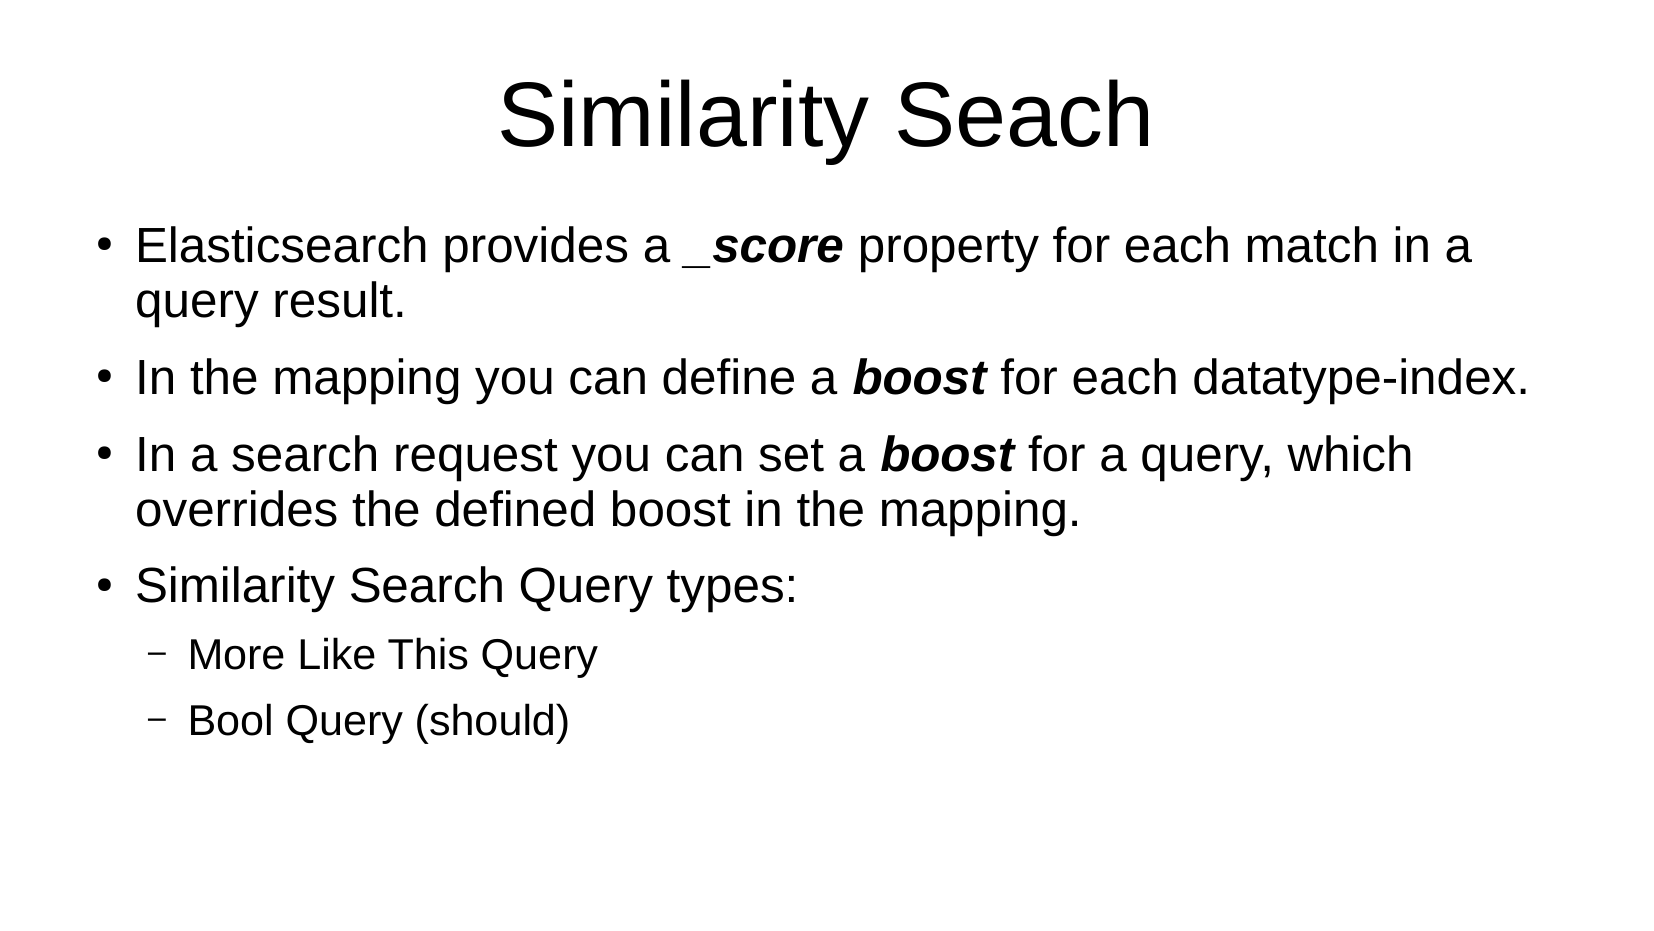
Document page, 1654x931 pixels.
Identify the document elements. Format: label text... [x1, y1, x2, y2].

title Similarity Seach [82, 37, 1571, 193]
list Elasticsearch provides a _score property for each match in a query result. In the mapping you can define a boost for each datatype-index. In a search request you can set a boost for a query, which overrides the defined boost in the mapping. Similarity Search Query types: More Like This Query Bool Query (should) [82, 217, 1571, 758]
